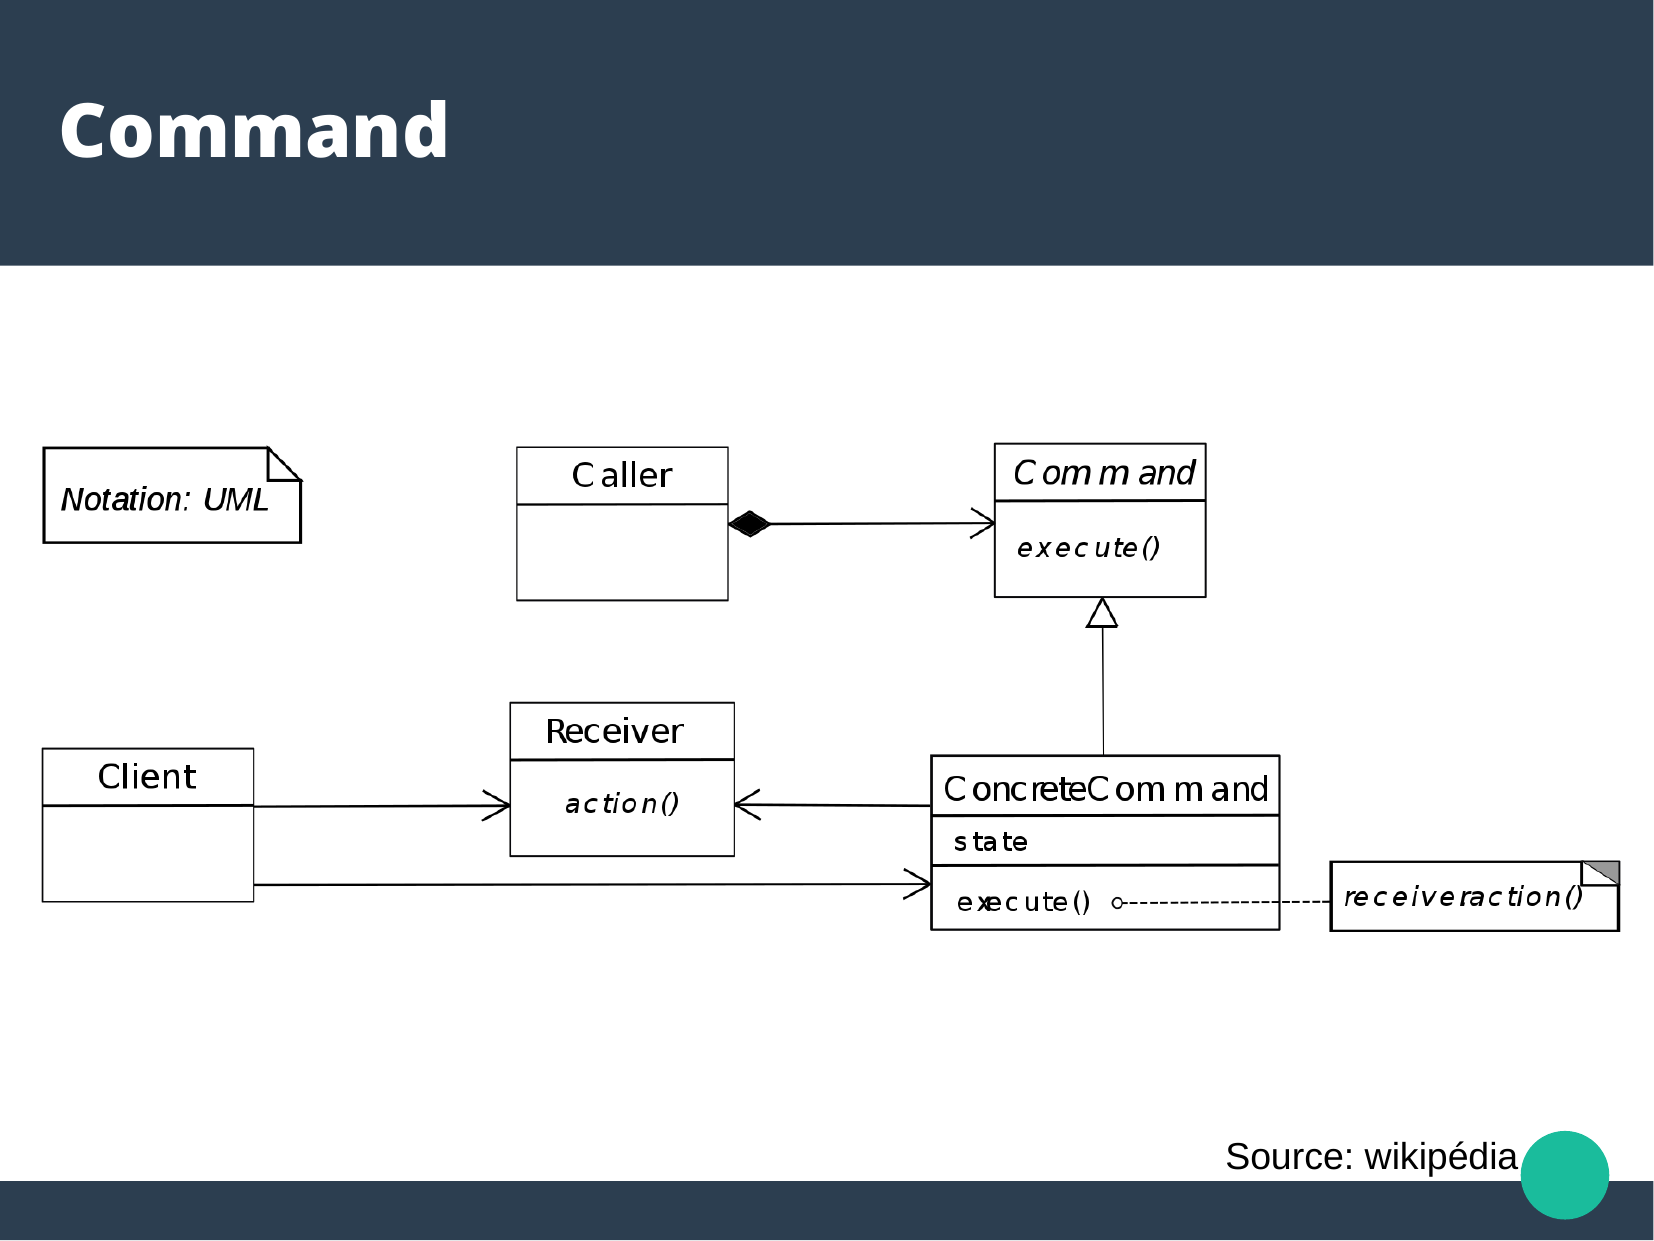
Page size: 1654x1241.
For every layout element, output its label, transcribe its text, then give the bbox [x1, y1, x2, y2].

text_box Source: wikipédia [1210, 1127, 1534, 1185]
picture [4, 409, 1654, 966]
title Command [59, 49, 1595, 207]
